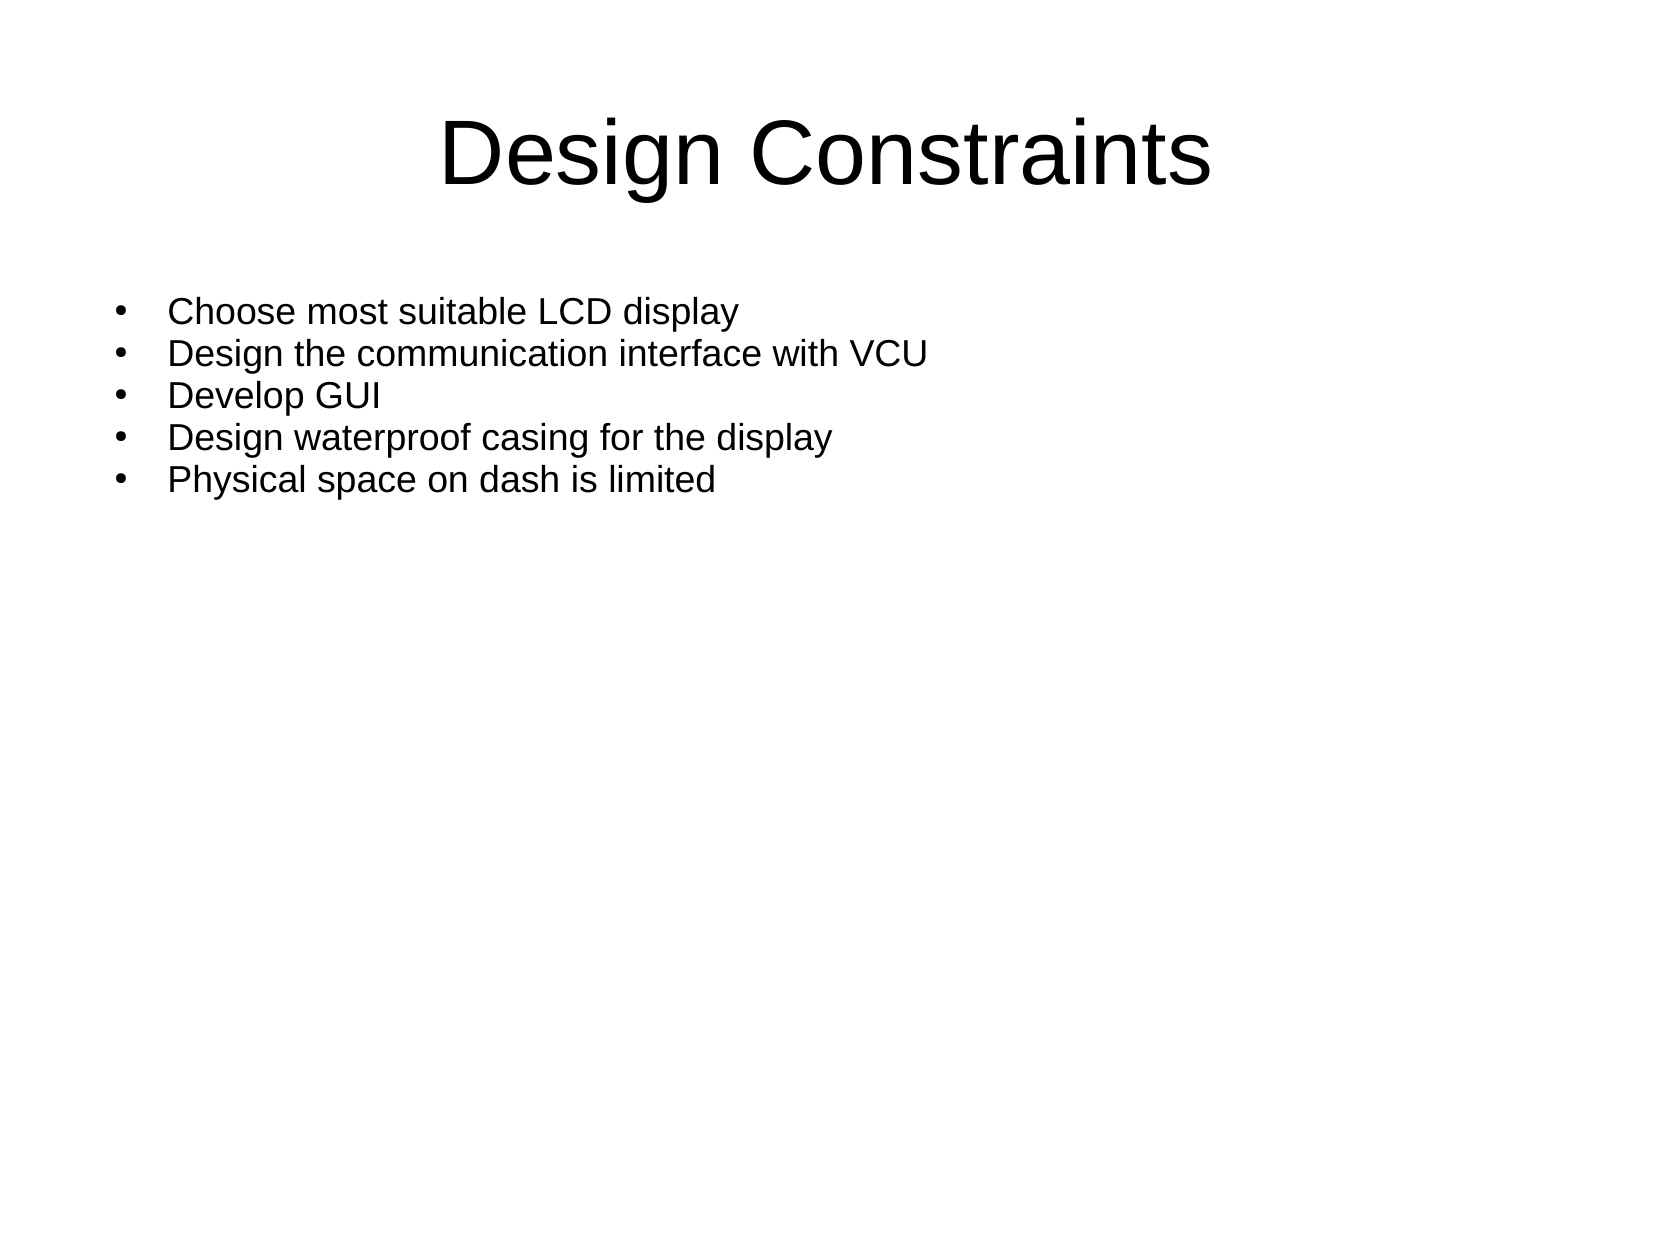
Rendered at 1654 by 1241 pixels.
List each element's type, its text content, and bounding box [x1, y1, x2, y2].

title Design Constraints [82, 56, 1571, 250]
text_box Choose most suitable LCD display Design the communication interface with VCU Develop GUI Design waterproof casing for the display Physical space on dash is limited [81, 283, 1538, 788]
